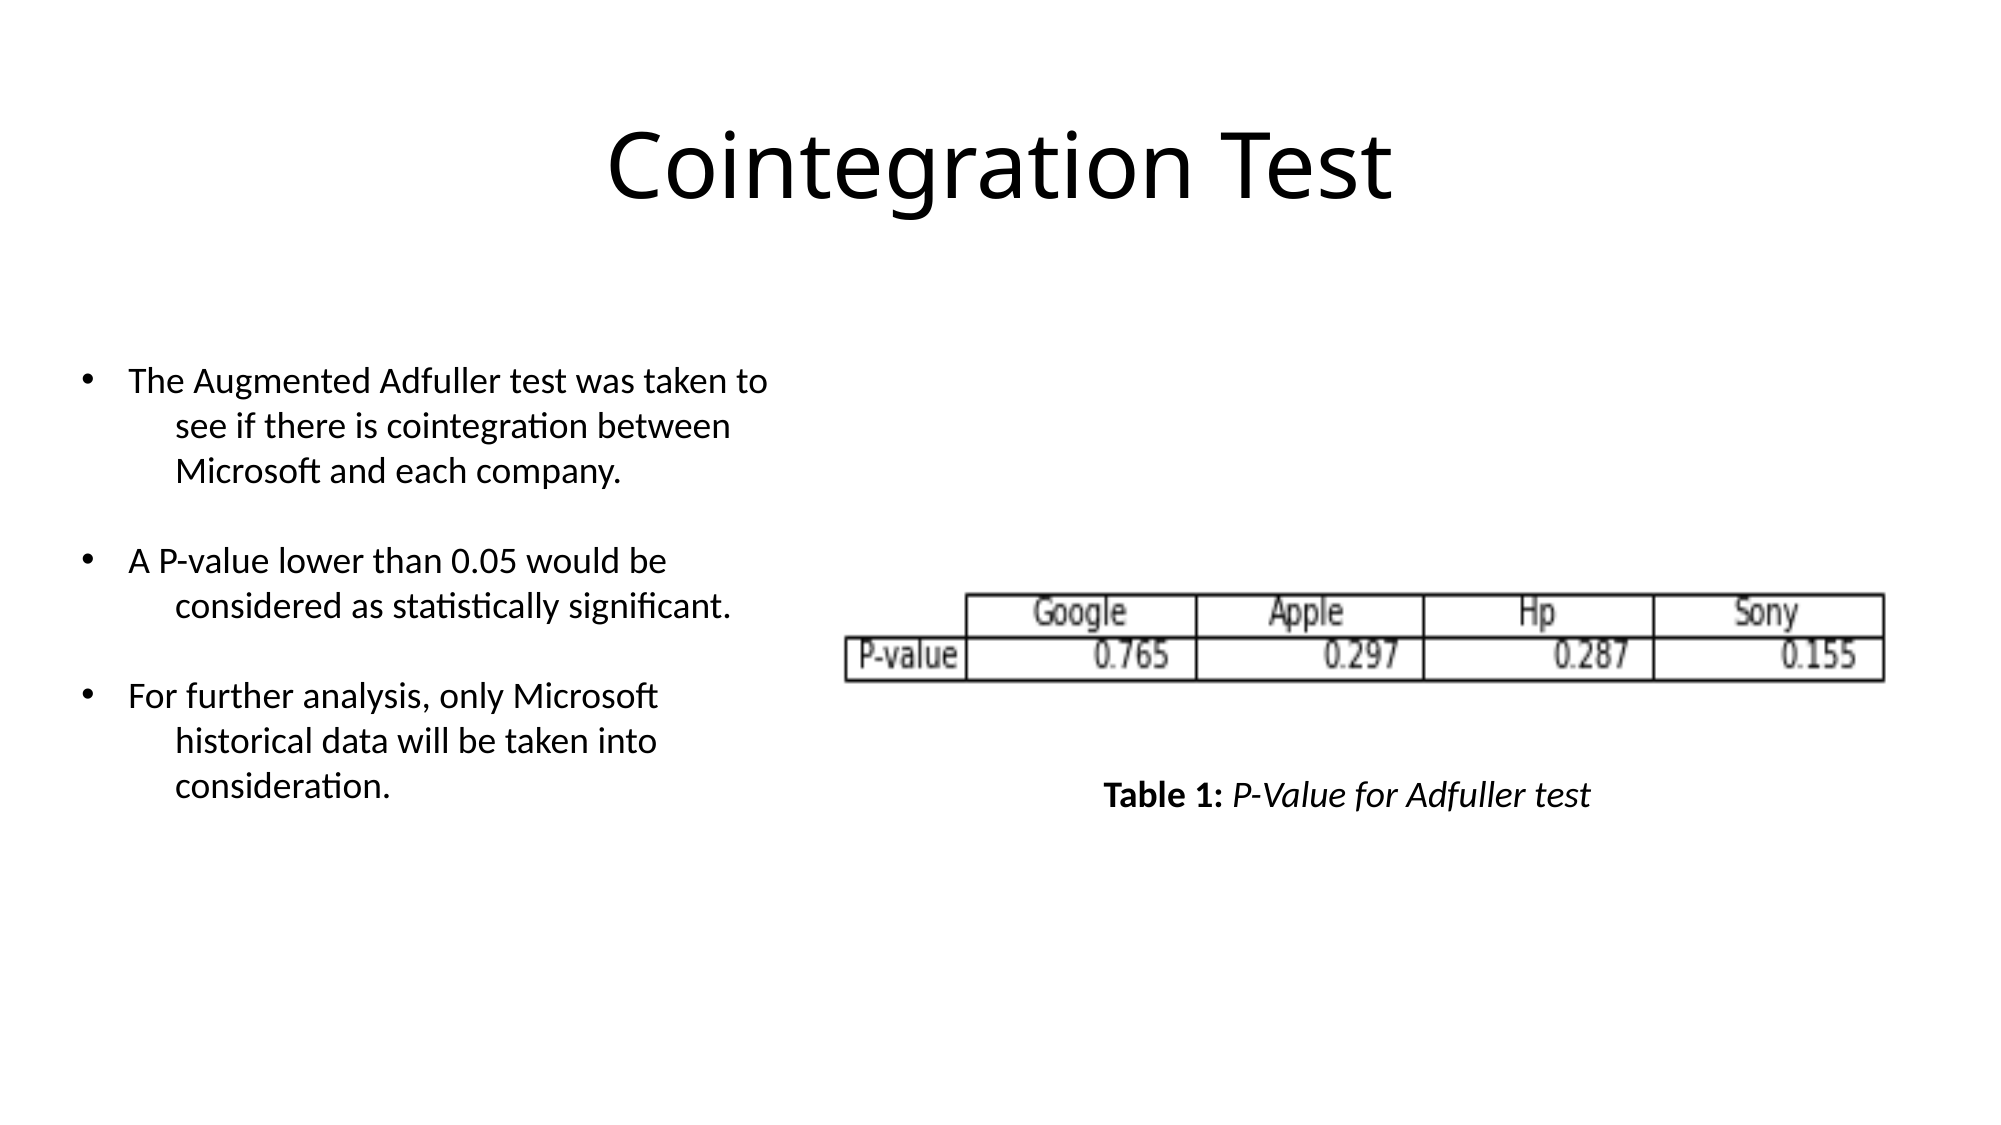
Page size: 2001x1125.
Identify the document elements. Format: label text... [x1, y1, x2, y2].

title Cointegration Test [137, 59, 1863, 278]
text_box The Augmented Adfuller test was taken to see if there is cointegration between Microsoft and each company. A P-value lower than 0.05 would be considered as statistically significant. For further analysis, only Microsoft historical data will be taken into consideration. [66, 348, 800, 819]
text_box Table 1: P-Value for Adfuller test [1088, 762, 1965, 823]
picture [818, 534, 2000, 723]
